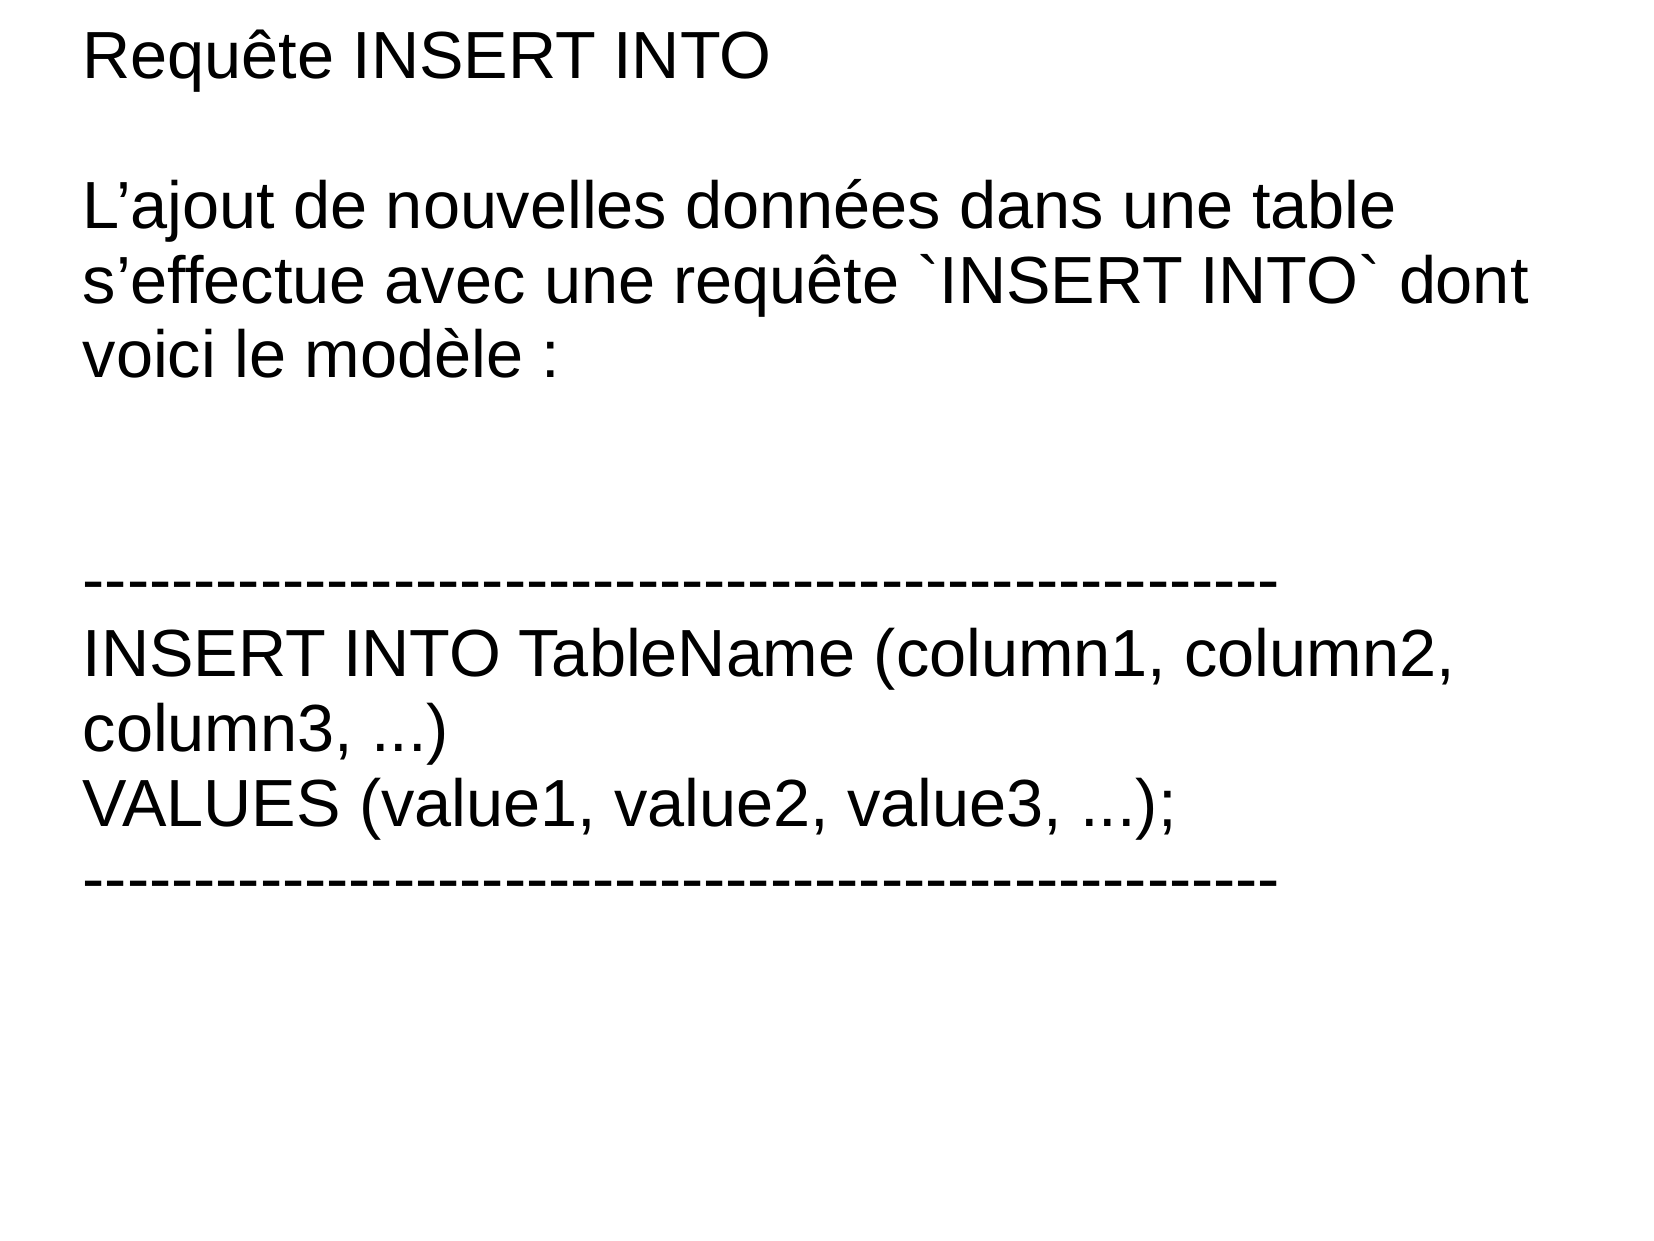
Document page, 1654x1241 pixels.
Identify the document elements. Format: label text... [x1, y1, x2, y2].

subtitle Requête INSERT INTO L’ajout de nouvelles données dans une table s’effectue avec une requête `INSERT INTO` dont voici le modèle : ------------------------------------------------------ INSERT INTO TableName (column1, column2, column3, ...) VALUES (value1, value2, value3, ...); ------------------------------------------------------ [82, 18, 1571, 1140]
